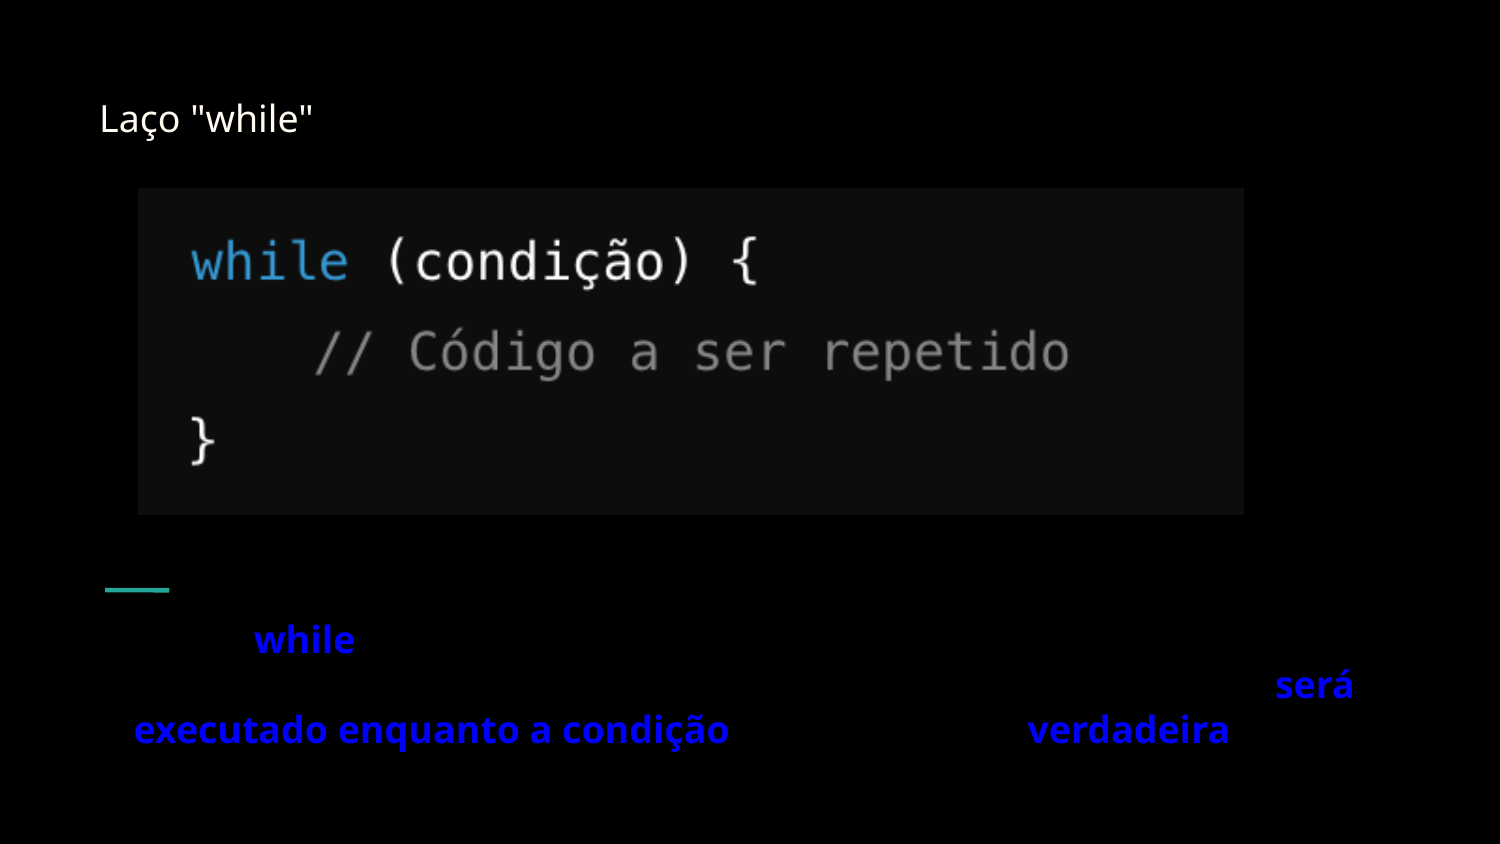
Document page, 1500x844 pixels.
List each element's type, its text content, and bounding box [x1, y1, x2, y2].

text_box O laço while é usado quando não sabemos antecipadamente quantas vezes precisamos repetir um bloco de código. O bloco de código será executado enquanto a condição especificada for verdadeira. [118, 601, 1416, 767]
picture [138, 188, 1244, 515]
title Laço "while" [84, 40, 840, 156]
